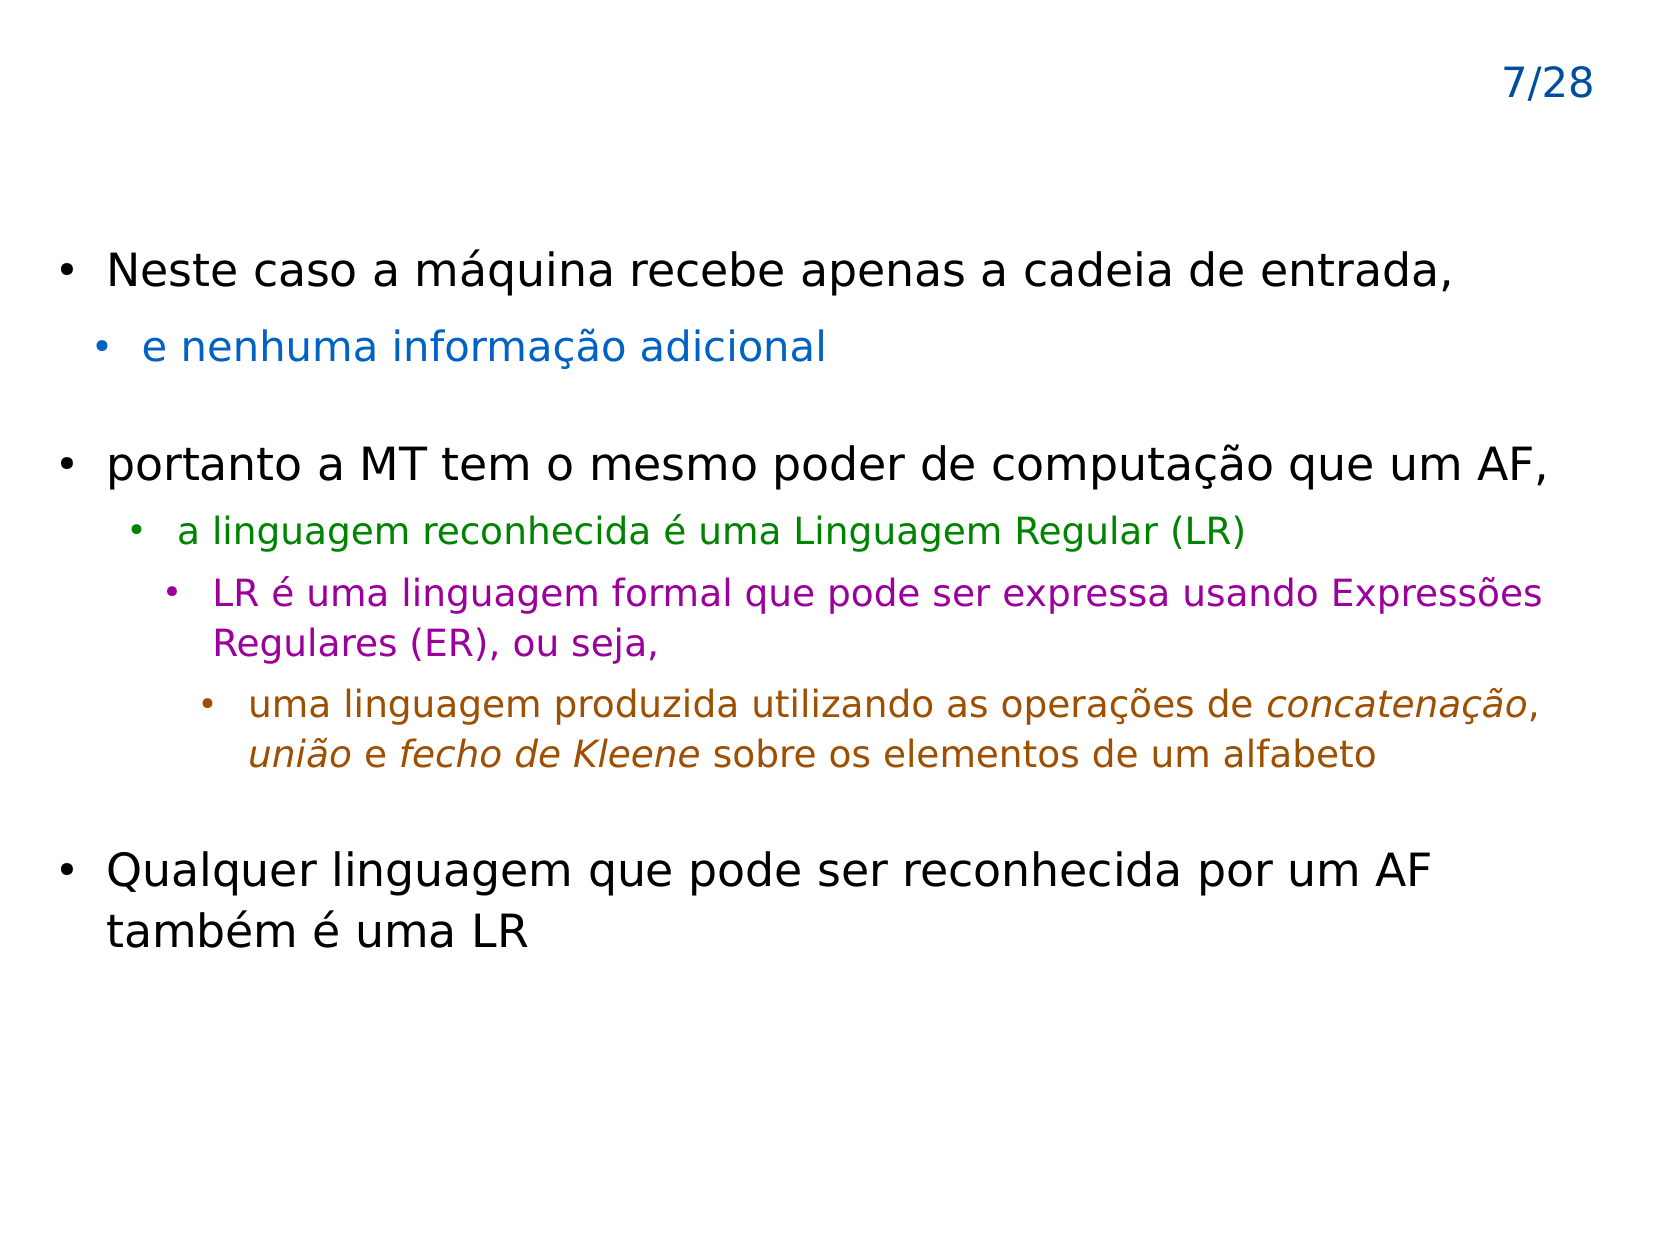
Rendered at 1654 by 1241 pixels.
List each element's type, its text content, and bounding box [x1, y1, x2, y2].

list Neste caso a máquina recebe apenas a cadeia de entrada, e nenhuma informação adicional portanto a MT tem o mesmo poder de computação que um AF, a linguagem reconhecida é uma Linguagem Regular (LR) LR é uma linguagem formal que pode ser expressa usando Expressões Regulares (ER), ou seja, uma linguagem produzida utilizando as operações de concatenação, união e fecho de Kleene sobre os elementos de um alfabeto Qualquer linguagem que pode ser reconhecida por um AF também é uma LR [59, 236, 1595, 1211]
